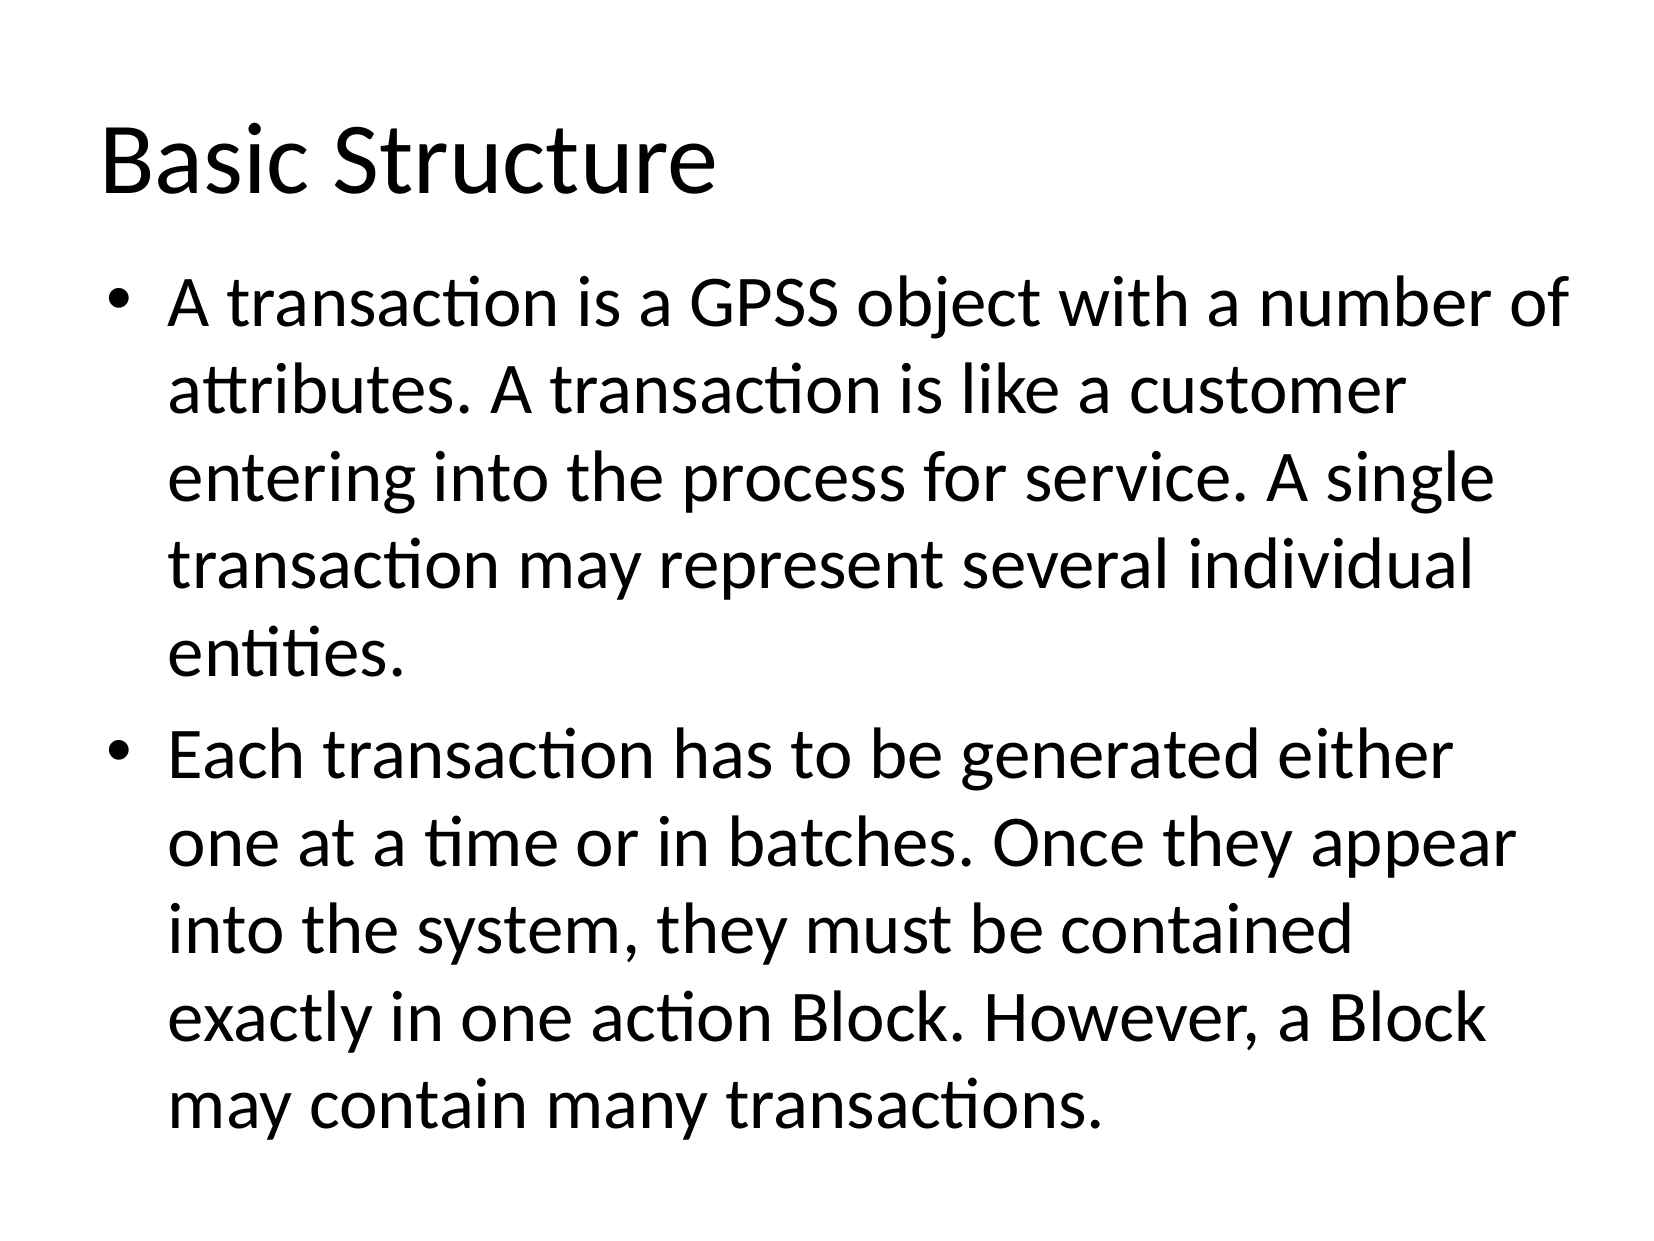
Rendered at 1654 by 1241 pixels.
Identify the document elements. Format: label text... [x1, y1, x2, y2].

title Basic Structure [82, 49, 1572, 257]
list A transaction is a GPSS object with a number of attributes. A transaction is like a customer entering into the process for service. A single transaction may represent several individual entities. Each transaction has to be generated either one at a time or in batches. Once they appear into the system, they must be contained exactly in one action Block. However, a Block may contain many transactions. [89, 245, 1590, 1183]
